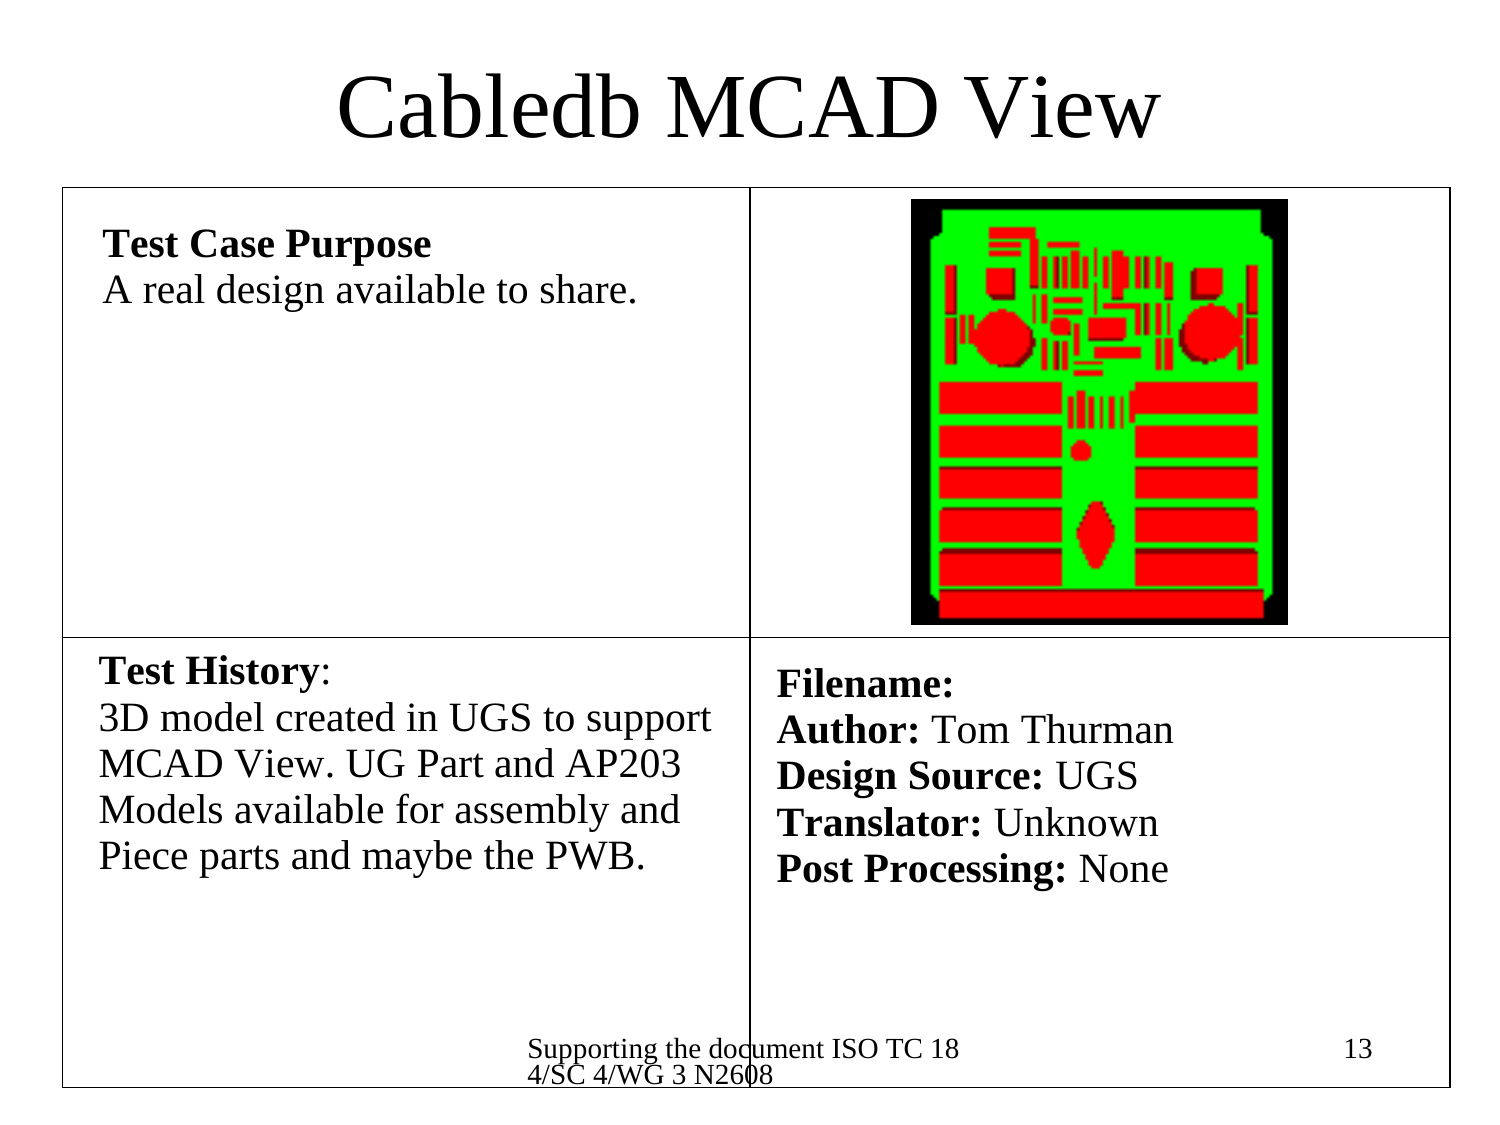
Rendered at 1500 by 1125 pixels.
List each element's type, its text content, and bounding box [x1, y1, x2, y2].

title Cabledb MCAD View [112, 12, 1388, 201]
text_box Test Case Purpose A real design available to share. [87, 212, 676, 321]
text_box Filename: Author: Tom Thurman Design Source: UGS Translator: Unknown Post Processing: None [761, 652, 1190, 1010]
chart [911, 200, 1288, 625]
text_box Test History: 3D model created in UGS to support MCAD View. UG Part and AP203 Models available for assembly and Piece parts and maybe the PWB. [83, 639, 728, 887]
